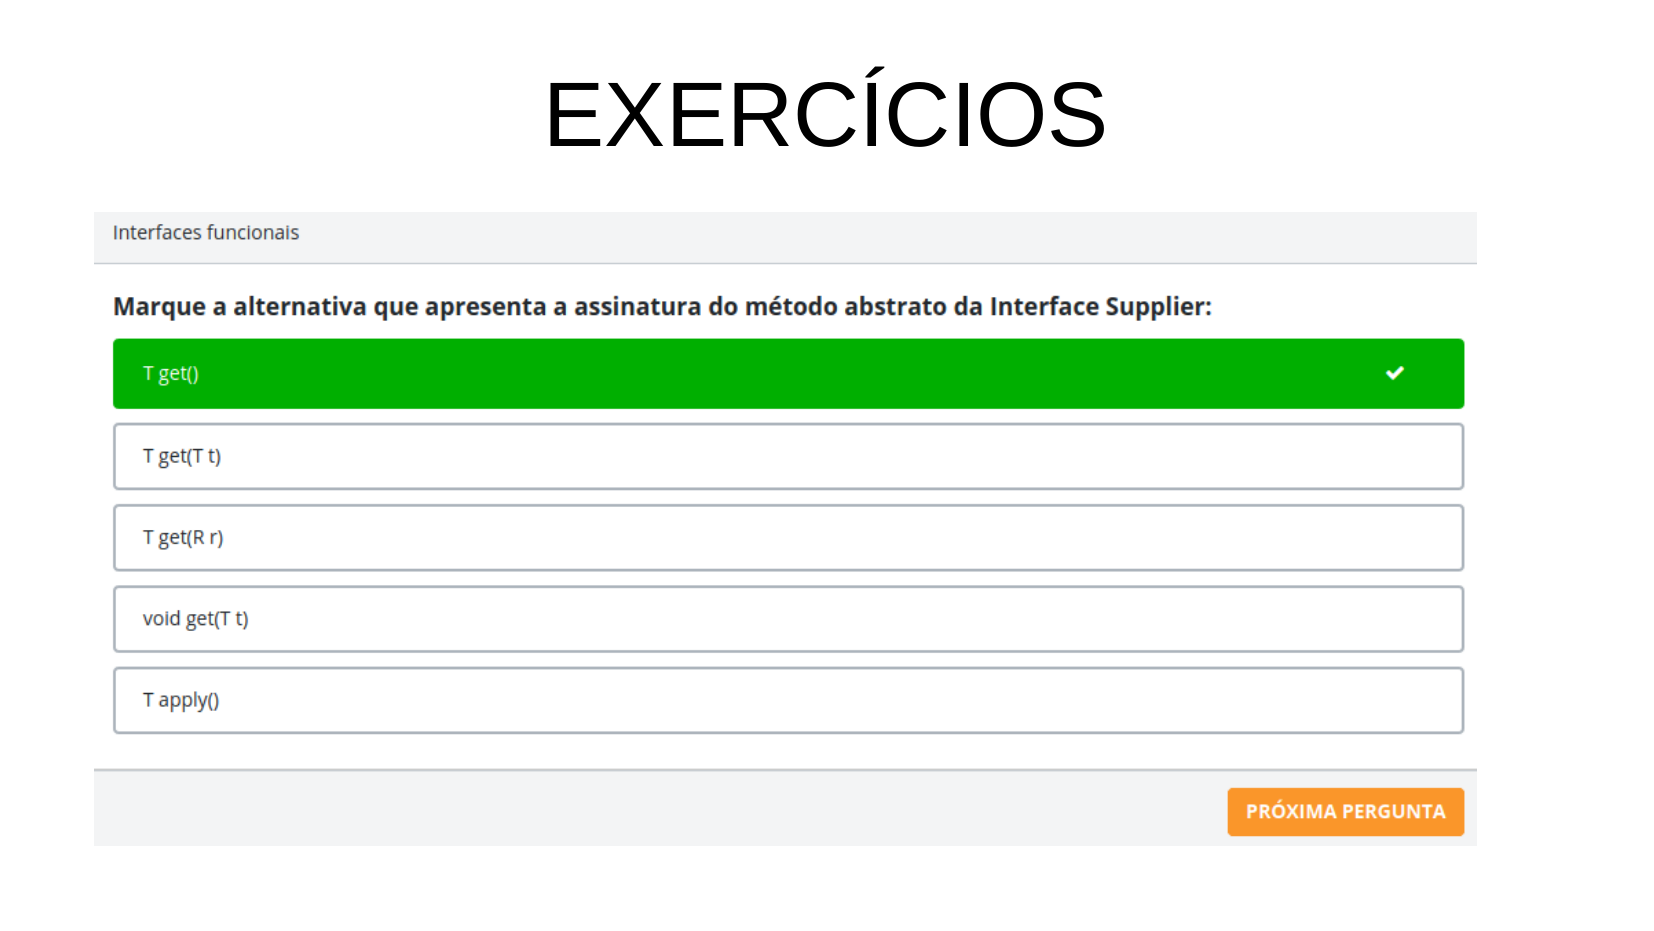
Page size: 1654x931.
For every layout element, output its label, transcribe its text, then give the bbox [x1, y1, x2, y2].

title EXERCÍCIOS [82, 37, 1571, 193]
picture [94, 212, 1477, 846]
